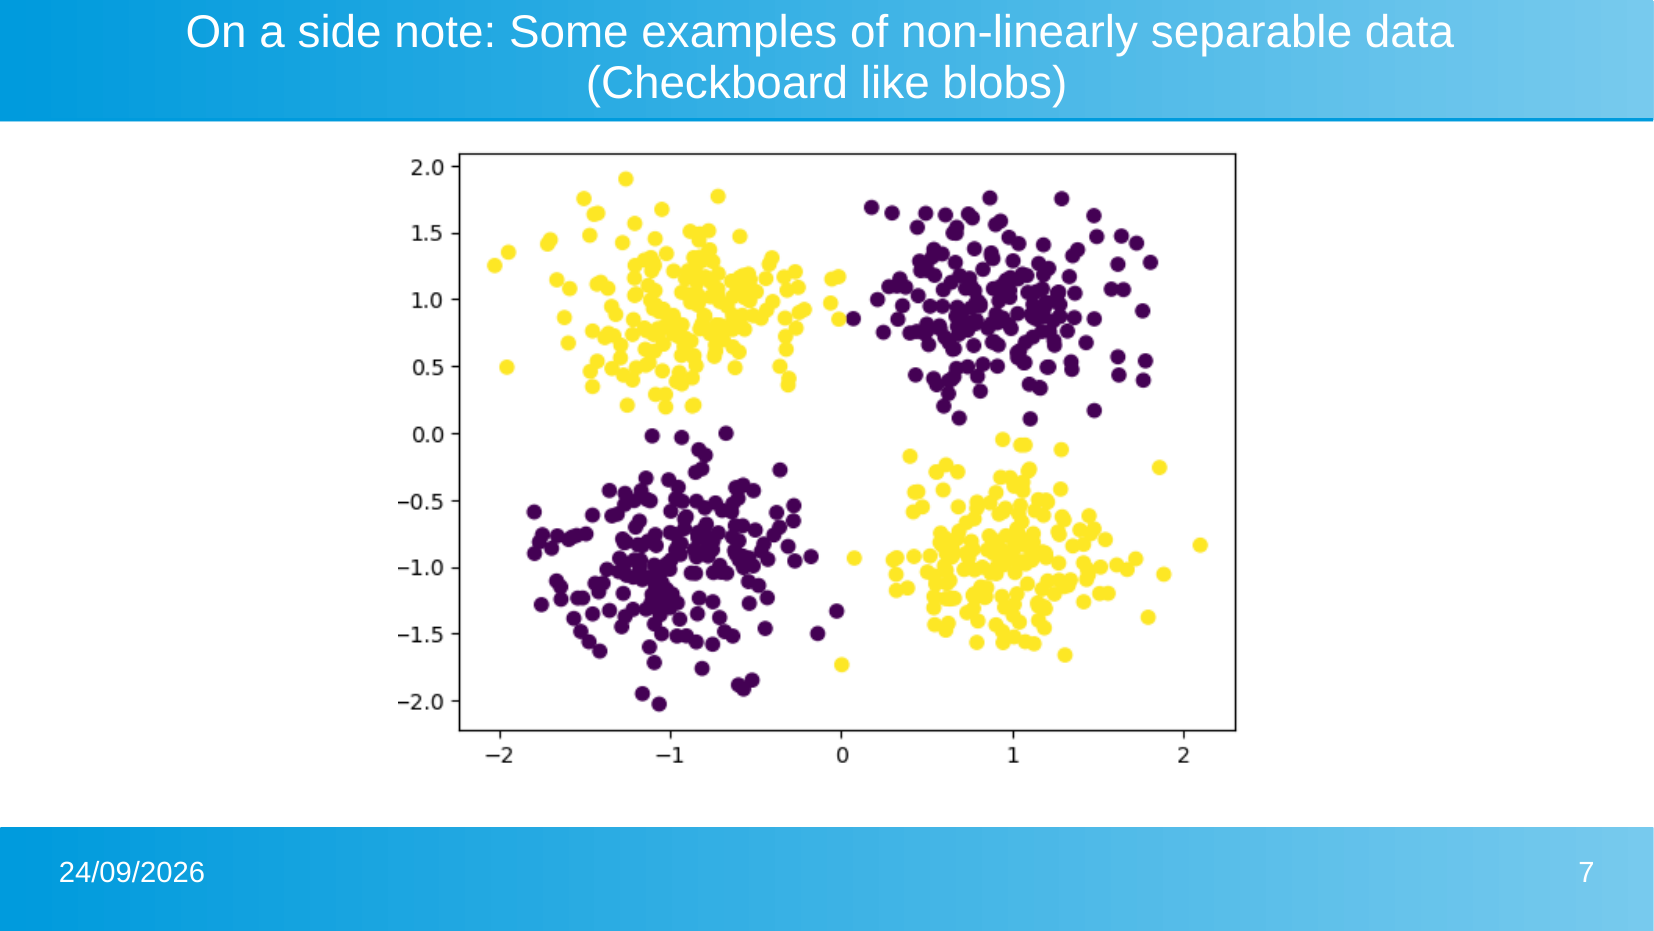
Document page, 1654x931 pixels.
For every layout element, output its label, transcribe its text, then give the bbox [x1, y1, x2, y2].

title On a side note: Some examples of non-linearly separable data (Checkboard like blobs) [59, 5, 1595, 109]
picture [398, 141, 1257, 789]
